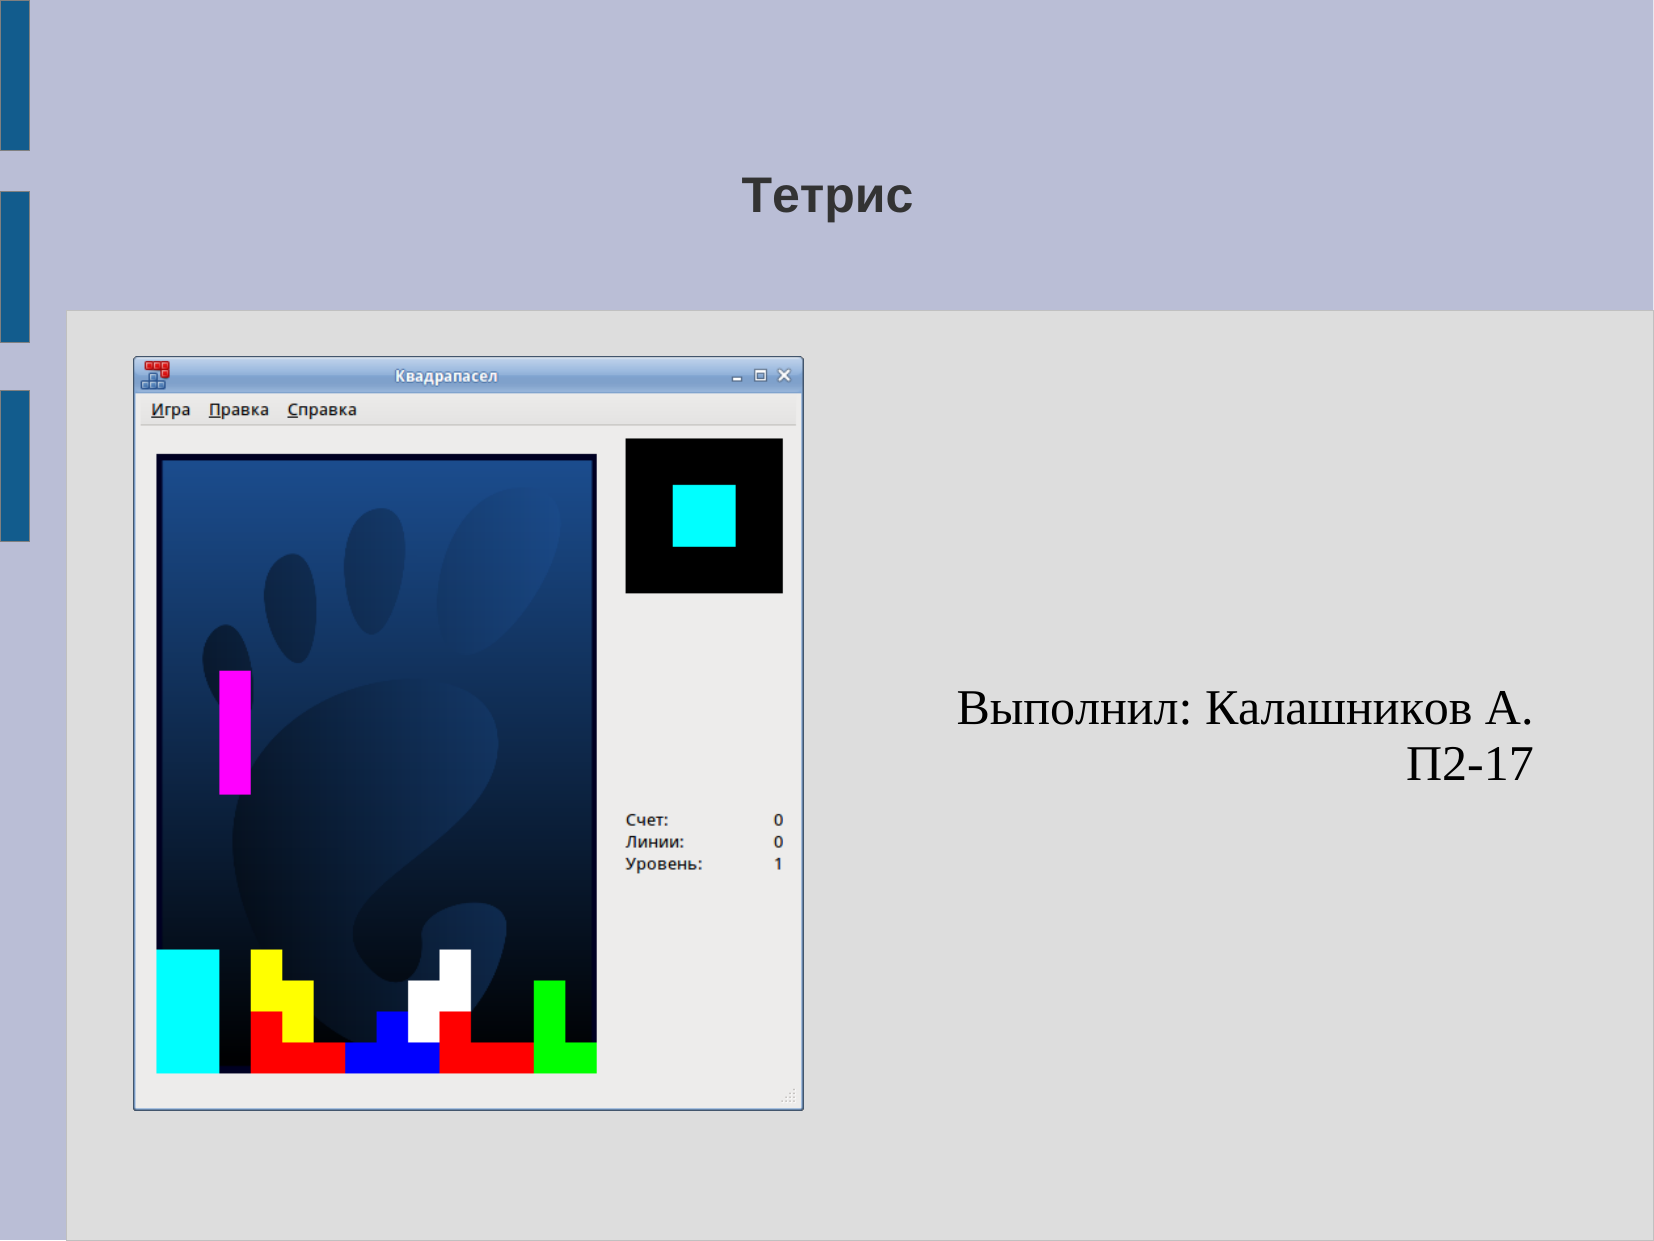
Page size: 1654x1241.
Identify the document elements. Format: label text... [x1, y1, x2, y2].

subtitle Выполнил: Калашников А. П2-17 [121, 344, 1534, 1127]
title Тетрис [121, 91, 1534, 299]
picture [133, 356, 804, 1111]
